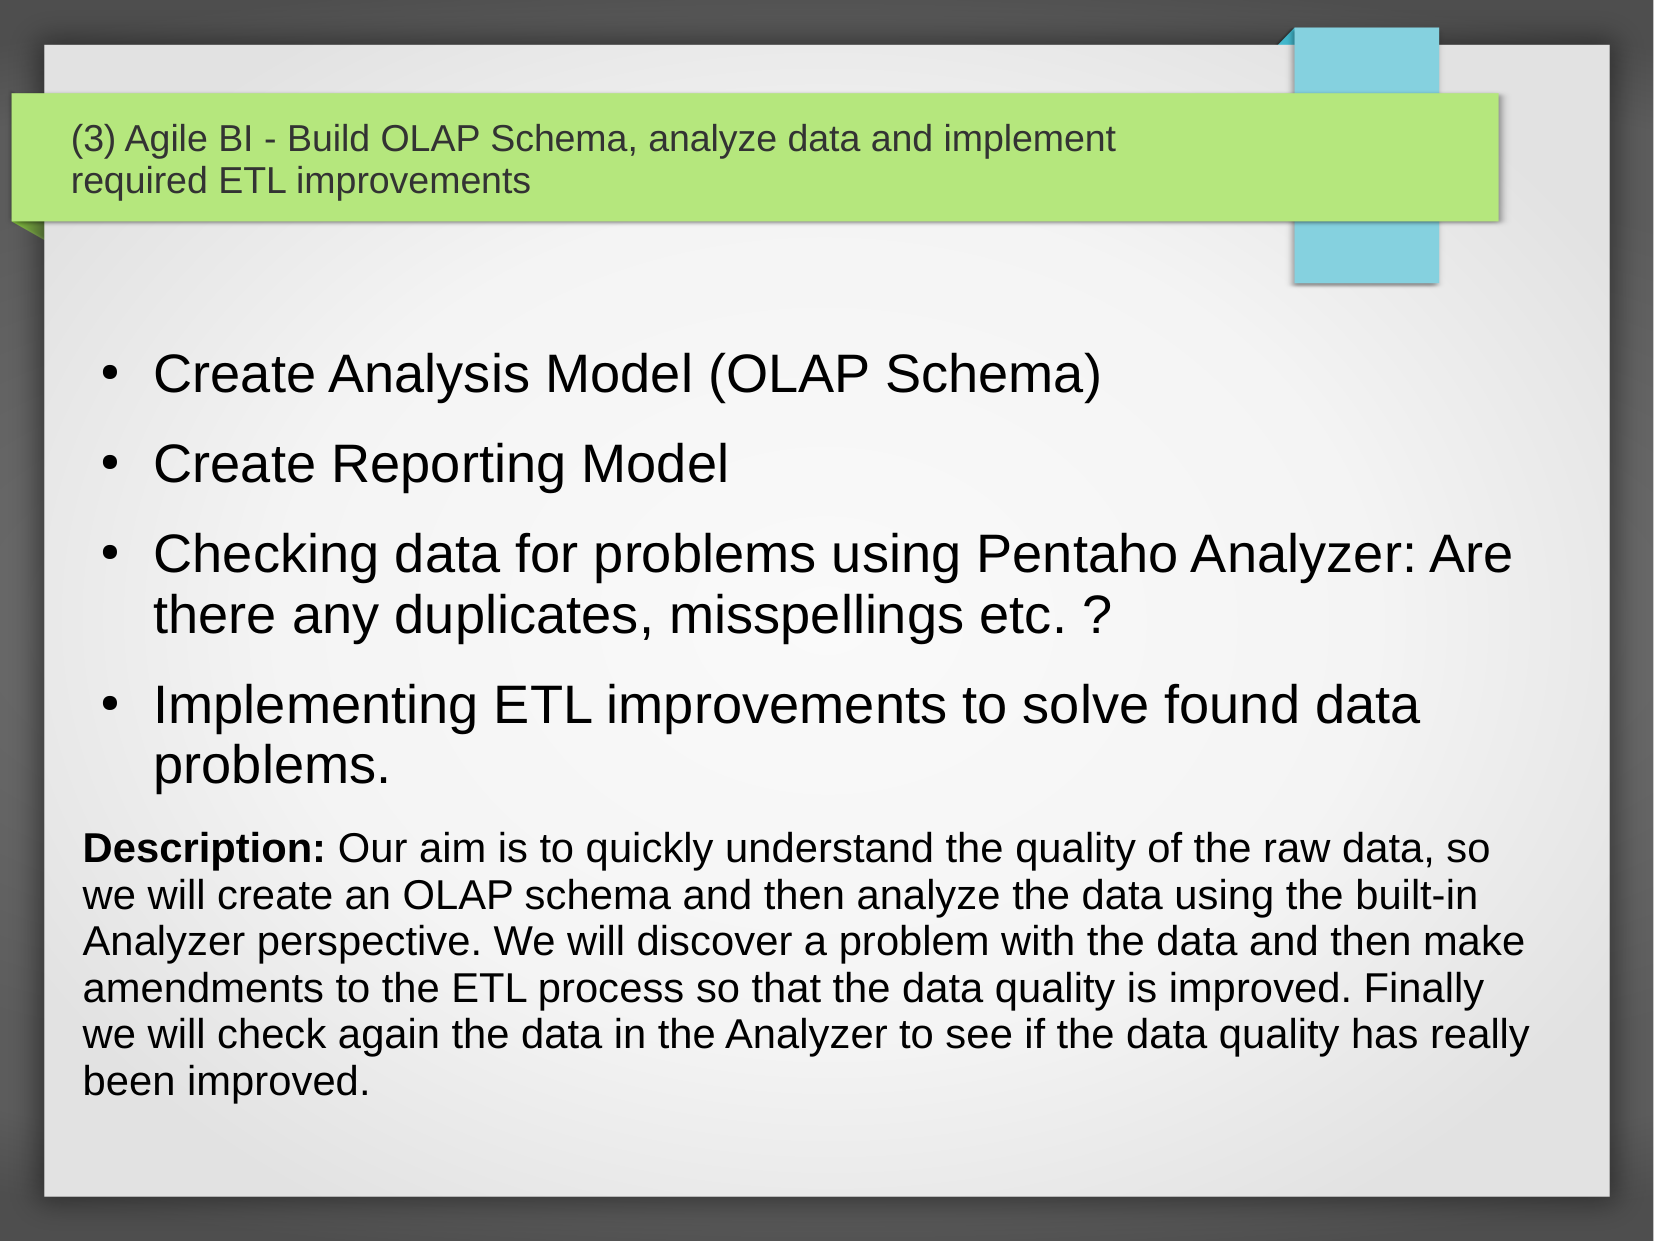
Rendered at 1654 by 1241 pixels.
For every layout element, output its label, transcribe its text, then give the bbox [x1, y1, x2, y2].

picture [0, 0, 1654, 1241]
list Create Analysis Model (OLAP Schema) Create Reporting Model Checking data for problems using Pentaho Analyzer: Are there any duplicates, misspellings etc. ? Implementing ETL improvements to solve found data problems. Description: Our aim is to quickly understand the quality of the raw data, so we will create an OLAP schema and then analyze the data using the built-in Analyzer perspective. We will discover a problem with the data and then make amendments to the ETL process so that the data quality is improved. Finally we will check again the data in the Analyzer to see if the data quality has really been improved. [82, 343, 1538, 1063]
title (3) Agile BI - Build OLAP Schema, analyze data and implement required ETL improvements [70, 106, 1229, 213]
